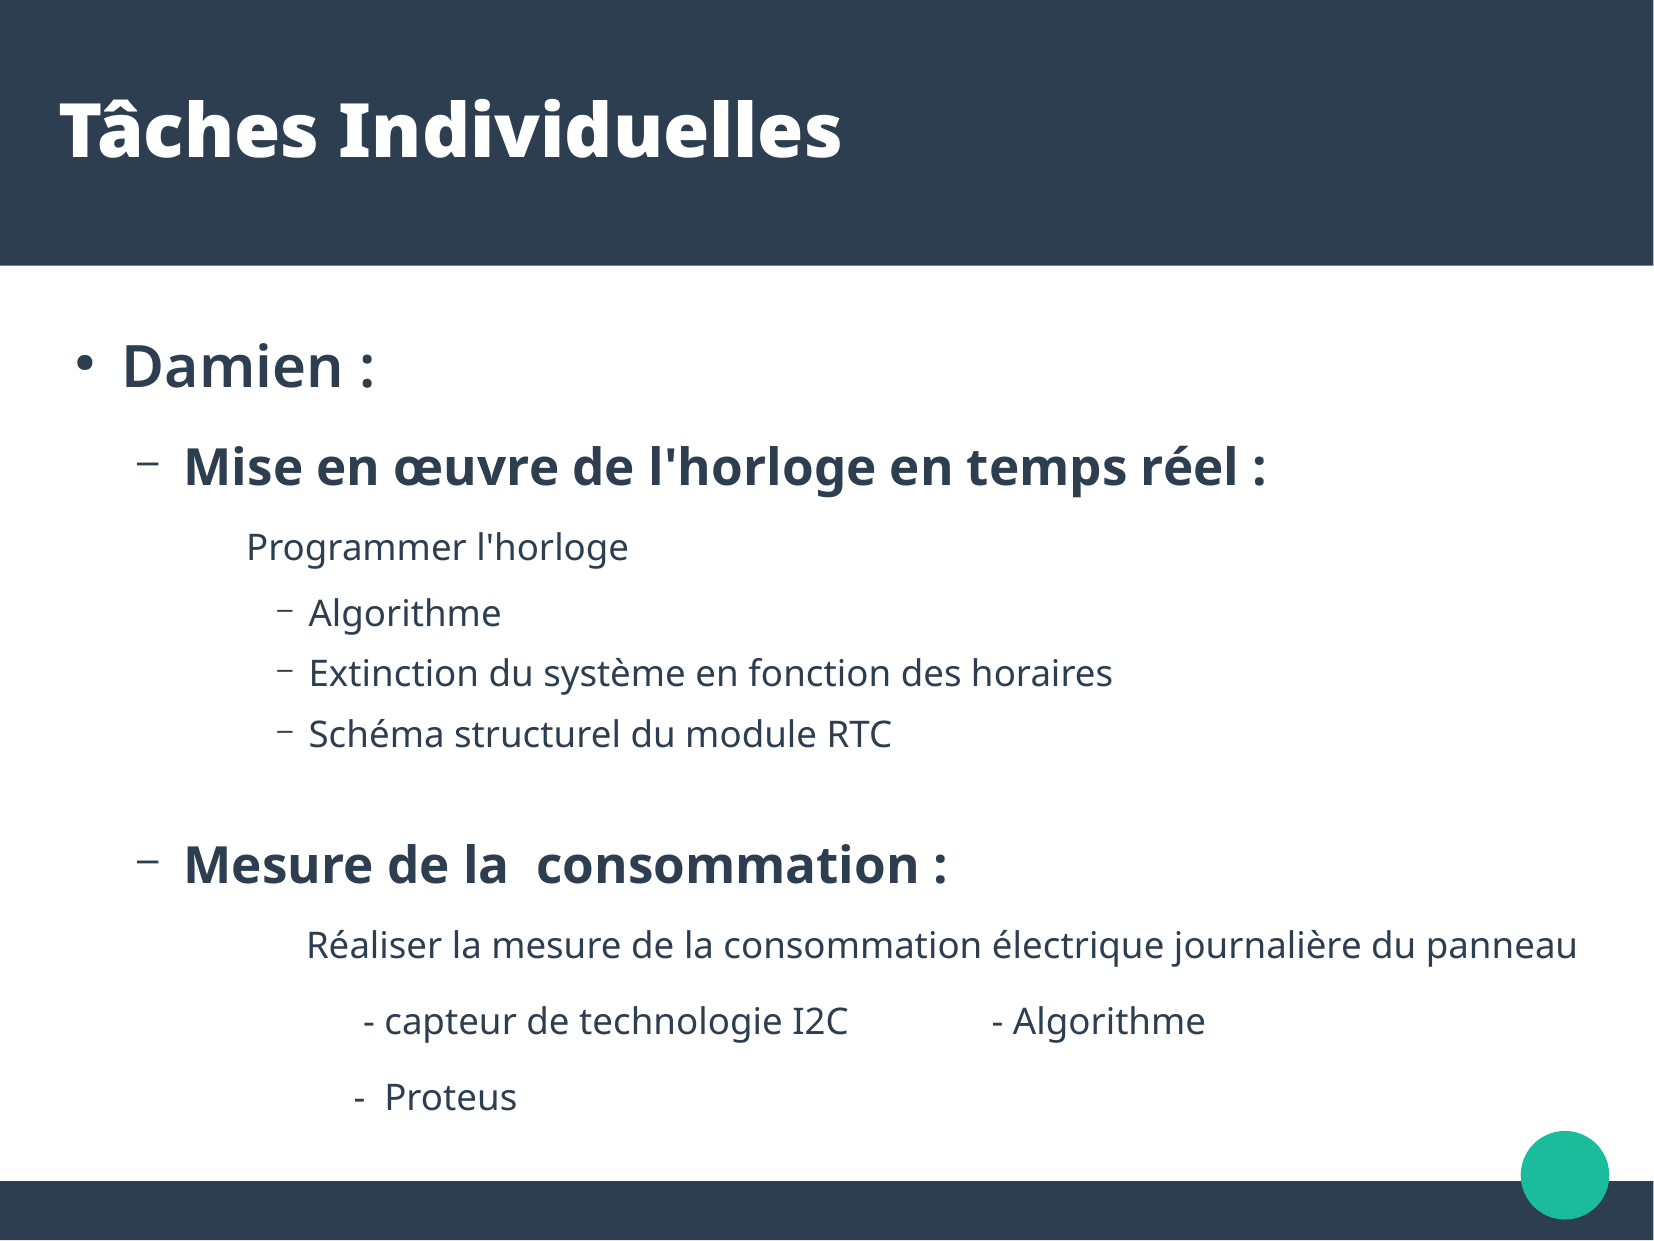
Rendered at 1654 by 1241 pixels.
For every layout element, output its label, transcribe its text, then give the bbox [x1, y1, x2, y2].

title Tâches Individuelles [59, 49, 1595, 207]
list Damien : Mise en œuvre de l'horloge en temps réel : Programmer l'horloge Algorithme Extinction du système en fonction des horaires Schéma structurel du module RTC Mesure de la consommation : Réaliser la mesure de la consommation électrique journalière du panneau - capteur de technologie I2C - Algorithme - Proteus [59, 324, 1595, 1152]
